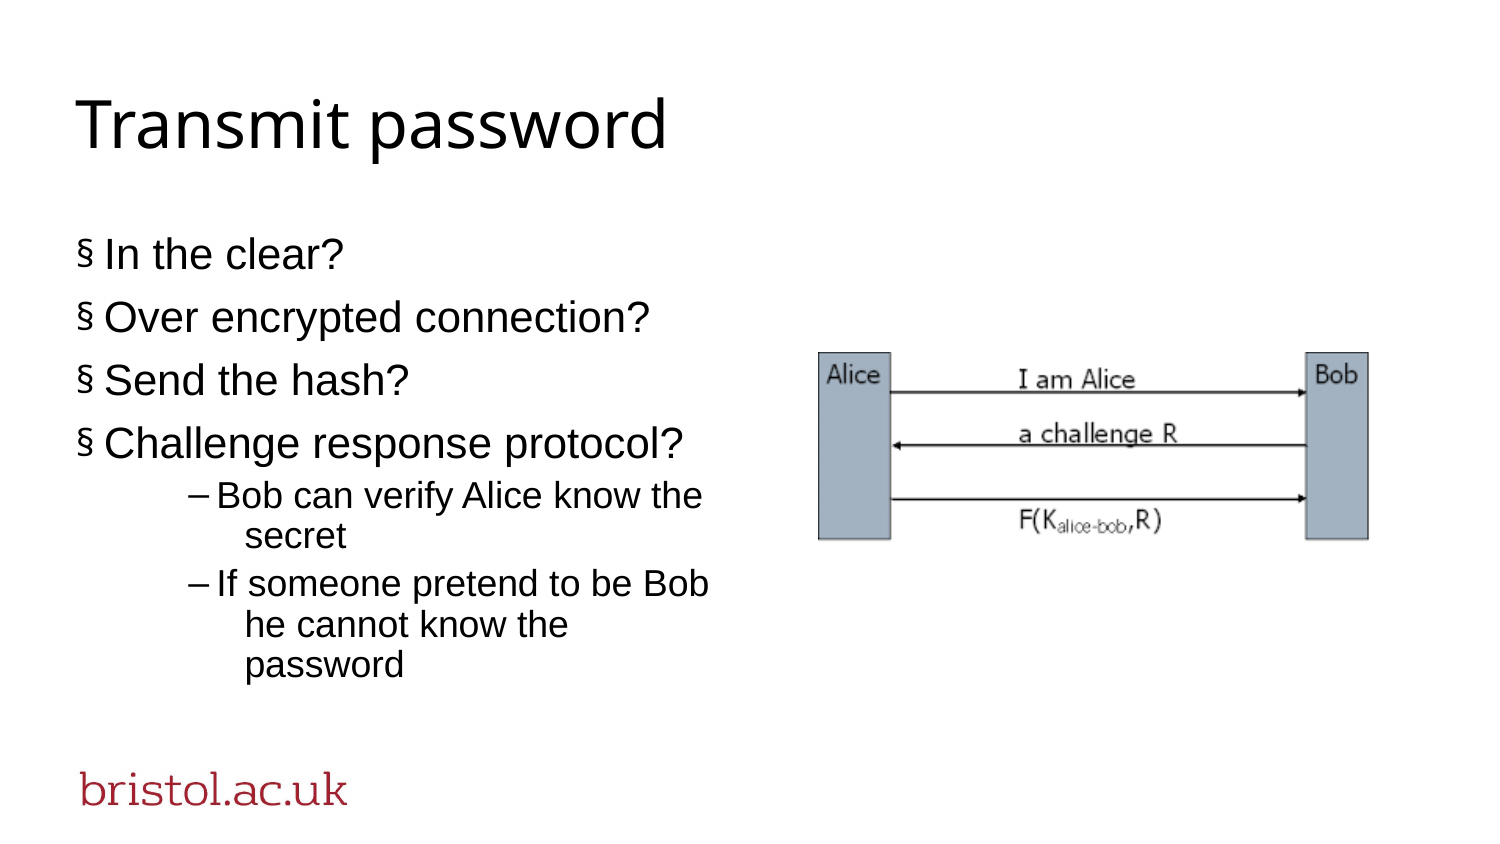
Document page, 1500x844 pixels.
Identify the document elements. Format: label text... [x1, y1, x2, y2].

list In the clear? Over encrypted connection? Send the hash? Challenge response protocol? Bob can verify Alice know the secret If someone pretend to be Bob he cannot know the password [60, 224, 741, 699]
title Transmit password [60, 44, 1440, 209]
picture [818, 352, 1380, 571]
